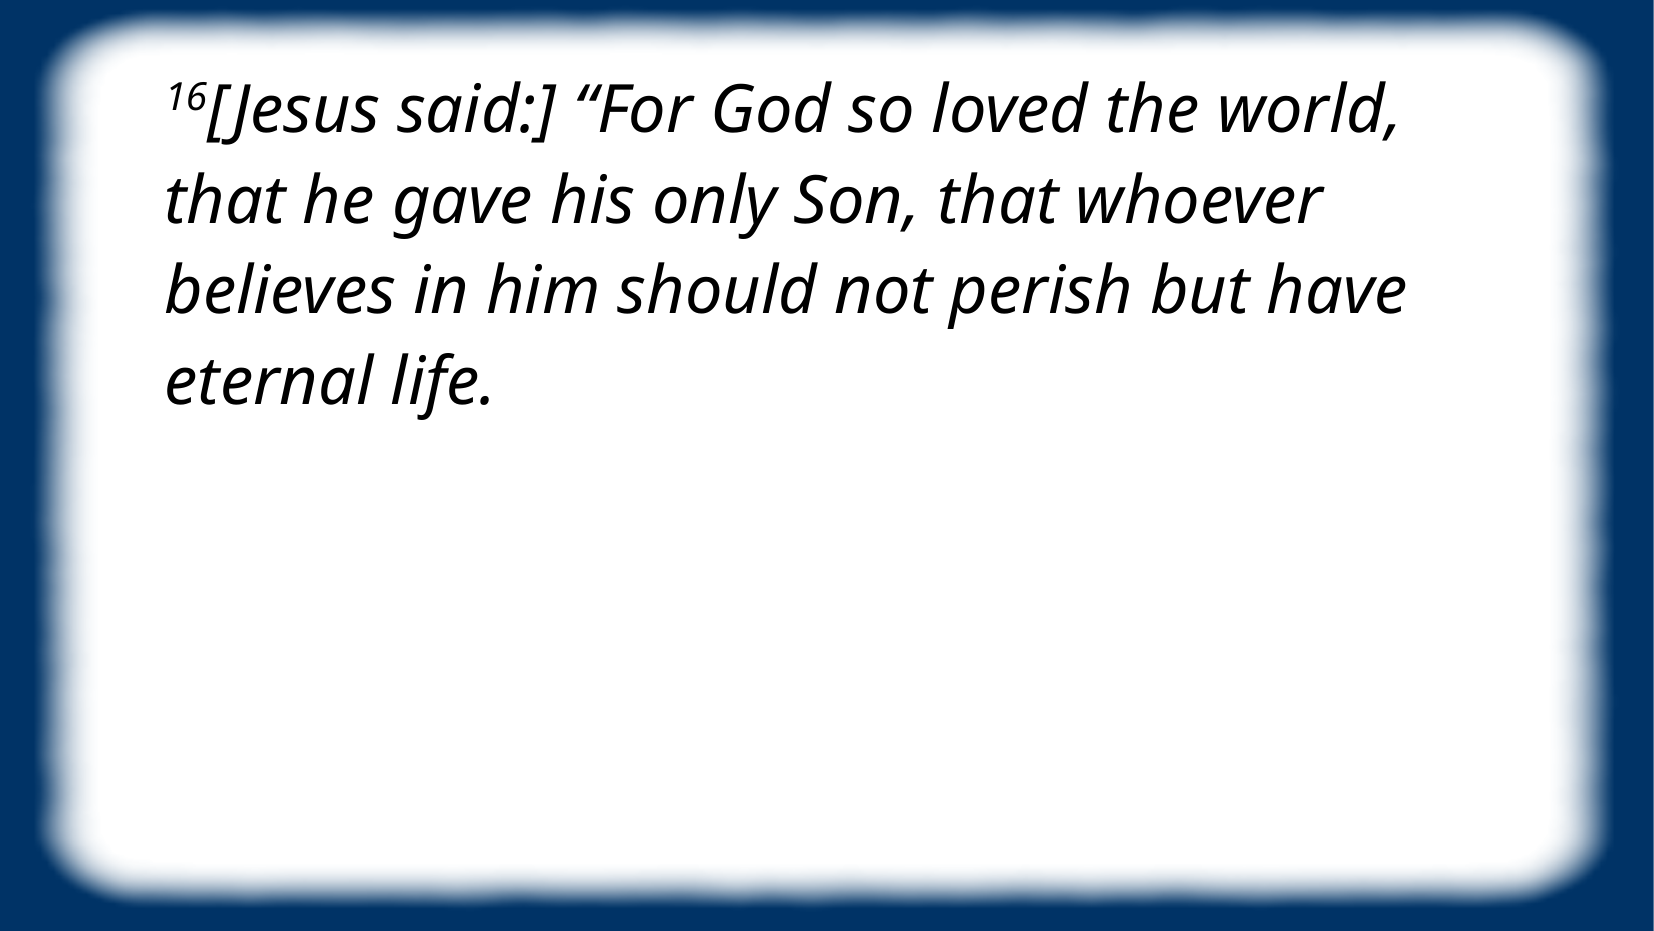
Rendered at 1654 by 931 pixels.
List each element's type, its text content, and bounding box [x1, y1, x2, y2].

picture [0, 0, 1654, 931]
text_box 16[Jesus said:] “For God so loved the world, that he gave his only Son, that whoever believes in him should not perish but have eternal life. [150, 53, 1516, 451]
